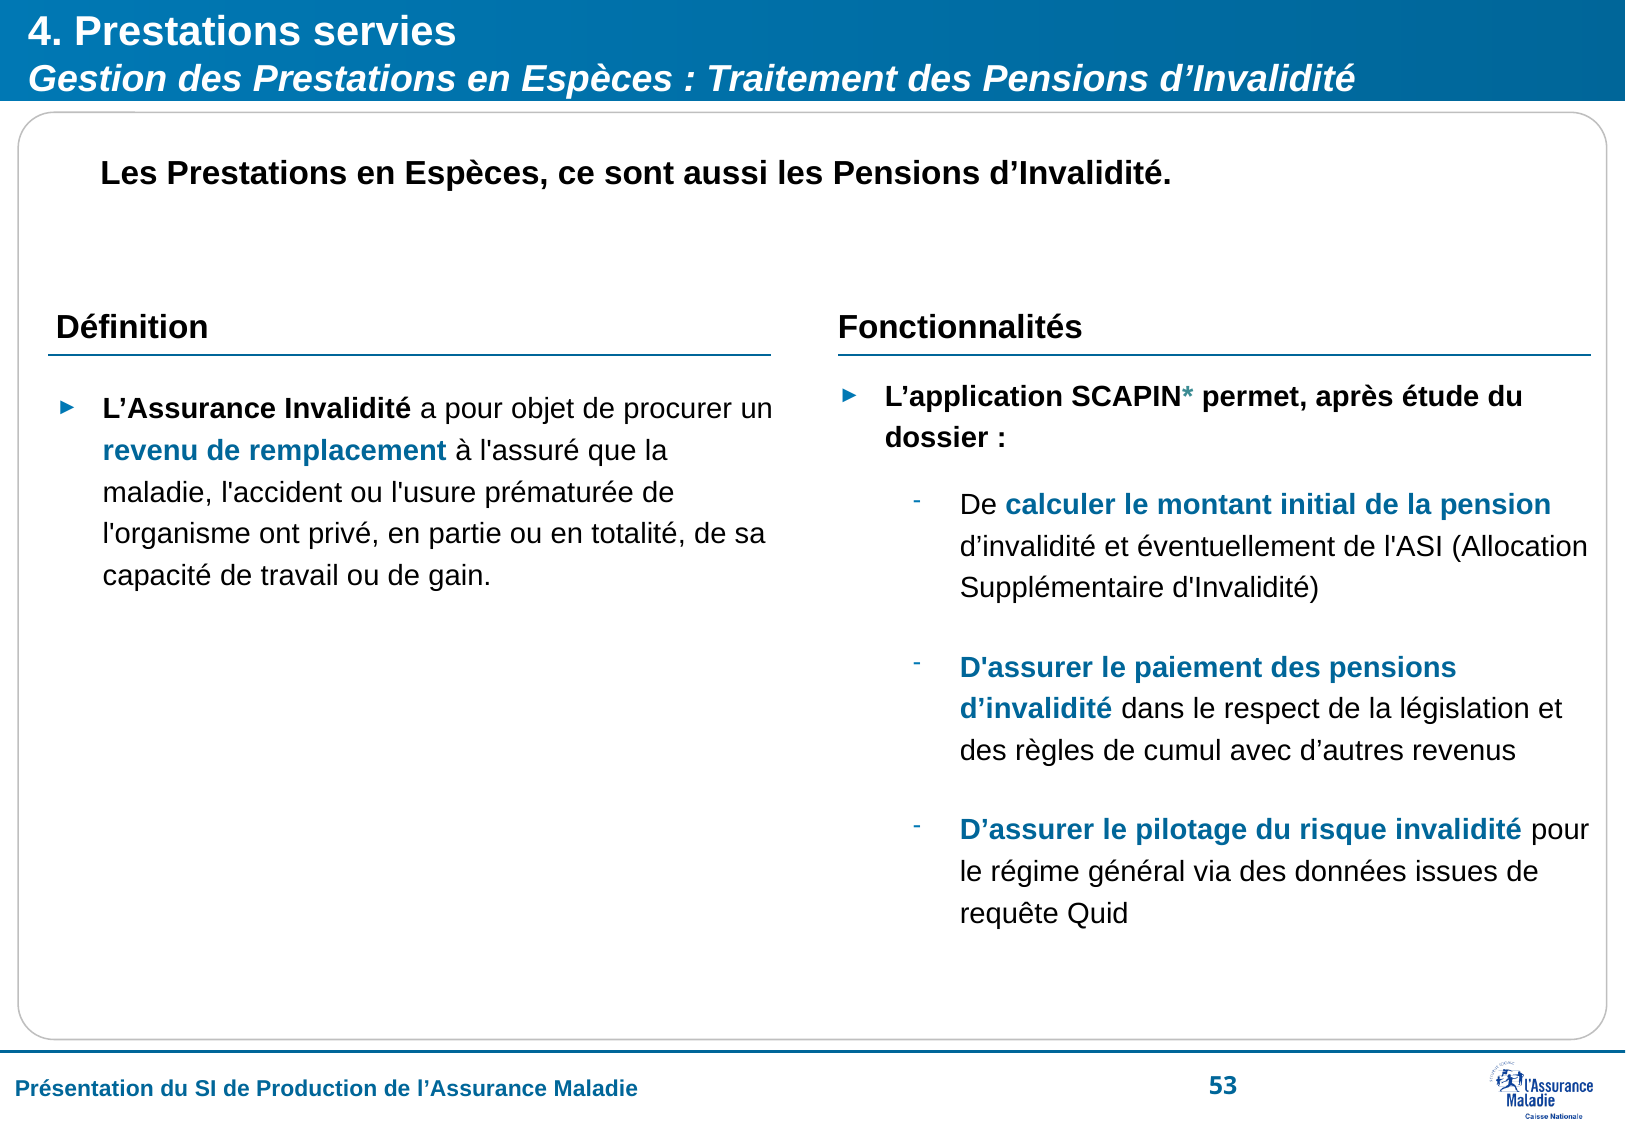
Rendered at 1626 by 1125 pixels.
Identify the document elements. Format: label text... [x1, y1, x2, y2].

picture [1484, 1056, 1595, 1120]
text_box Fonctionnalités L’application SCAPIN* permet, après étude du dossier : De calculer le montant initial de la pension d’invalidité et éventuellement de l'ASI (Allocation Supplémentaire d'Invalidité) D'assurer le paiement des pensions d’invalidité dans le respect de la législation et des règles de cumul avec d’autres revenus D’assurer le pilotage du risque invalidité pour le régime général via des données issues de requête Quid [823, 296, 1607, 937]
text_box Définition L’Assurance Invalidité a pour objet de procurer un revenu de remplacement à l'assuré que la maladie, l'accident ou l'usure prématurée de l'organisme ont privé, en partie ou en totalité, de sa capacité de travail ou de gain. [41, 296, 794, 599]
text_box Les Prestations en Espèces, ce sont aussi les Pensions d’Invalidité. [100, 149, 1607, 192]
title 4. Prestations servies Gestion des Prestations en Espèces : Traitement des Pensions d’Invalidité [12, 3, 1595, 99]
